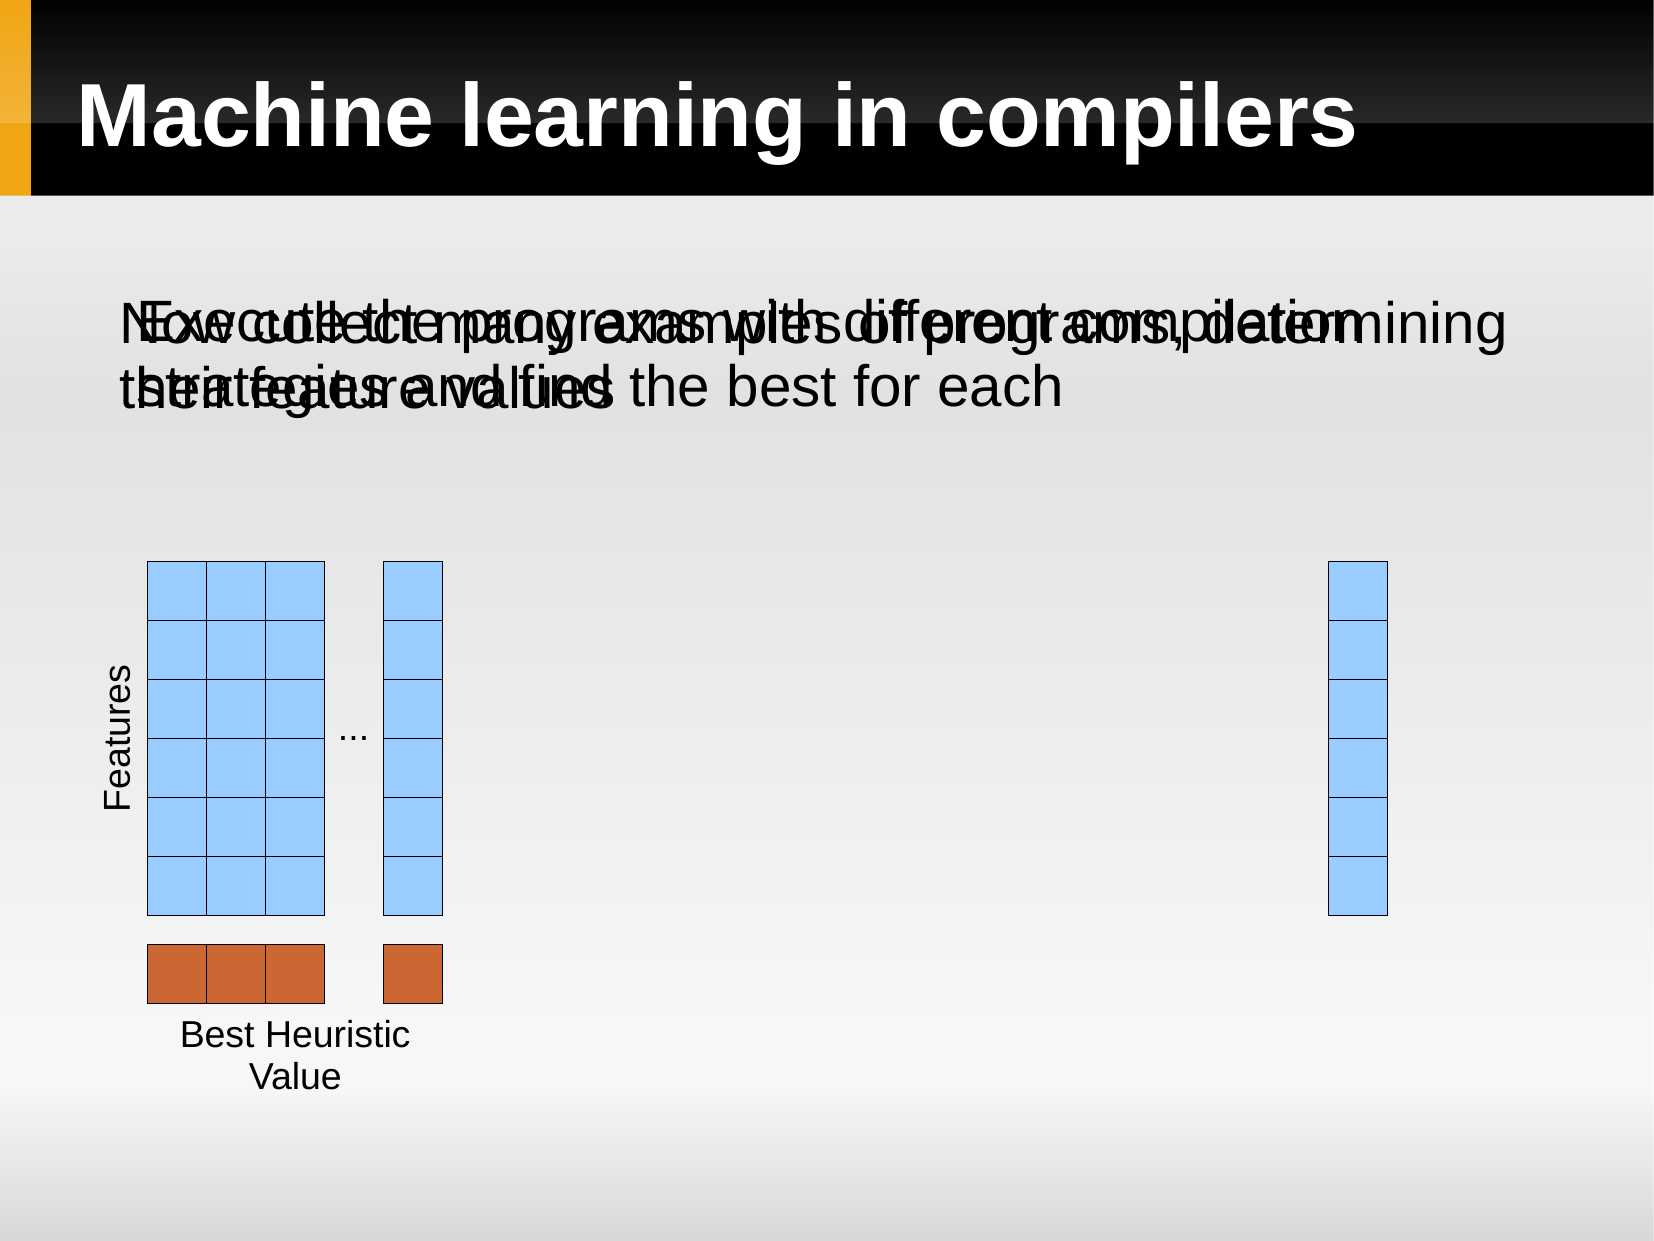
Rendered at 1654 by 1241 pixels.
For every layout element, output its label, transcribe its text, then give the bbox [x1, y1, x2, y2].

text_box ... [323, 698, 385, 761]
text_box Now collect many examples of programs, determining their feature values [104, 283, 1521, 444]
text_box Execute the programs with different compilation strategies and find the best for each [121, 281, 1397, 442]
text_box Features [88, 650, 150, 828]
text_box [147, 561, 325, 916]
text_box [147, 944, 325, 1004]
picture [0, 0, 1654, 1241]
text_box [1328, 561, 1388, 916]
text_box [383, 561, 443, 916]
text_box [383, 944, 443, 1004]
title Machine learning in compilers [76, 11, 1565, 219]
text_box Best Heuristic Value [118, 1006, 473, 1114]
